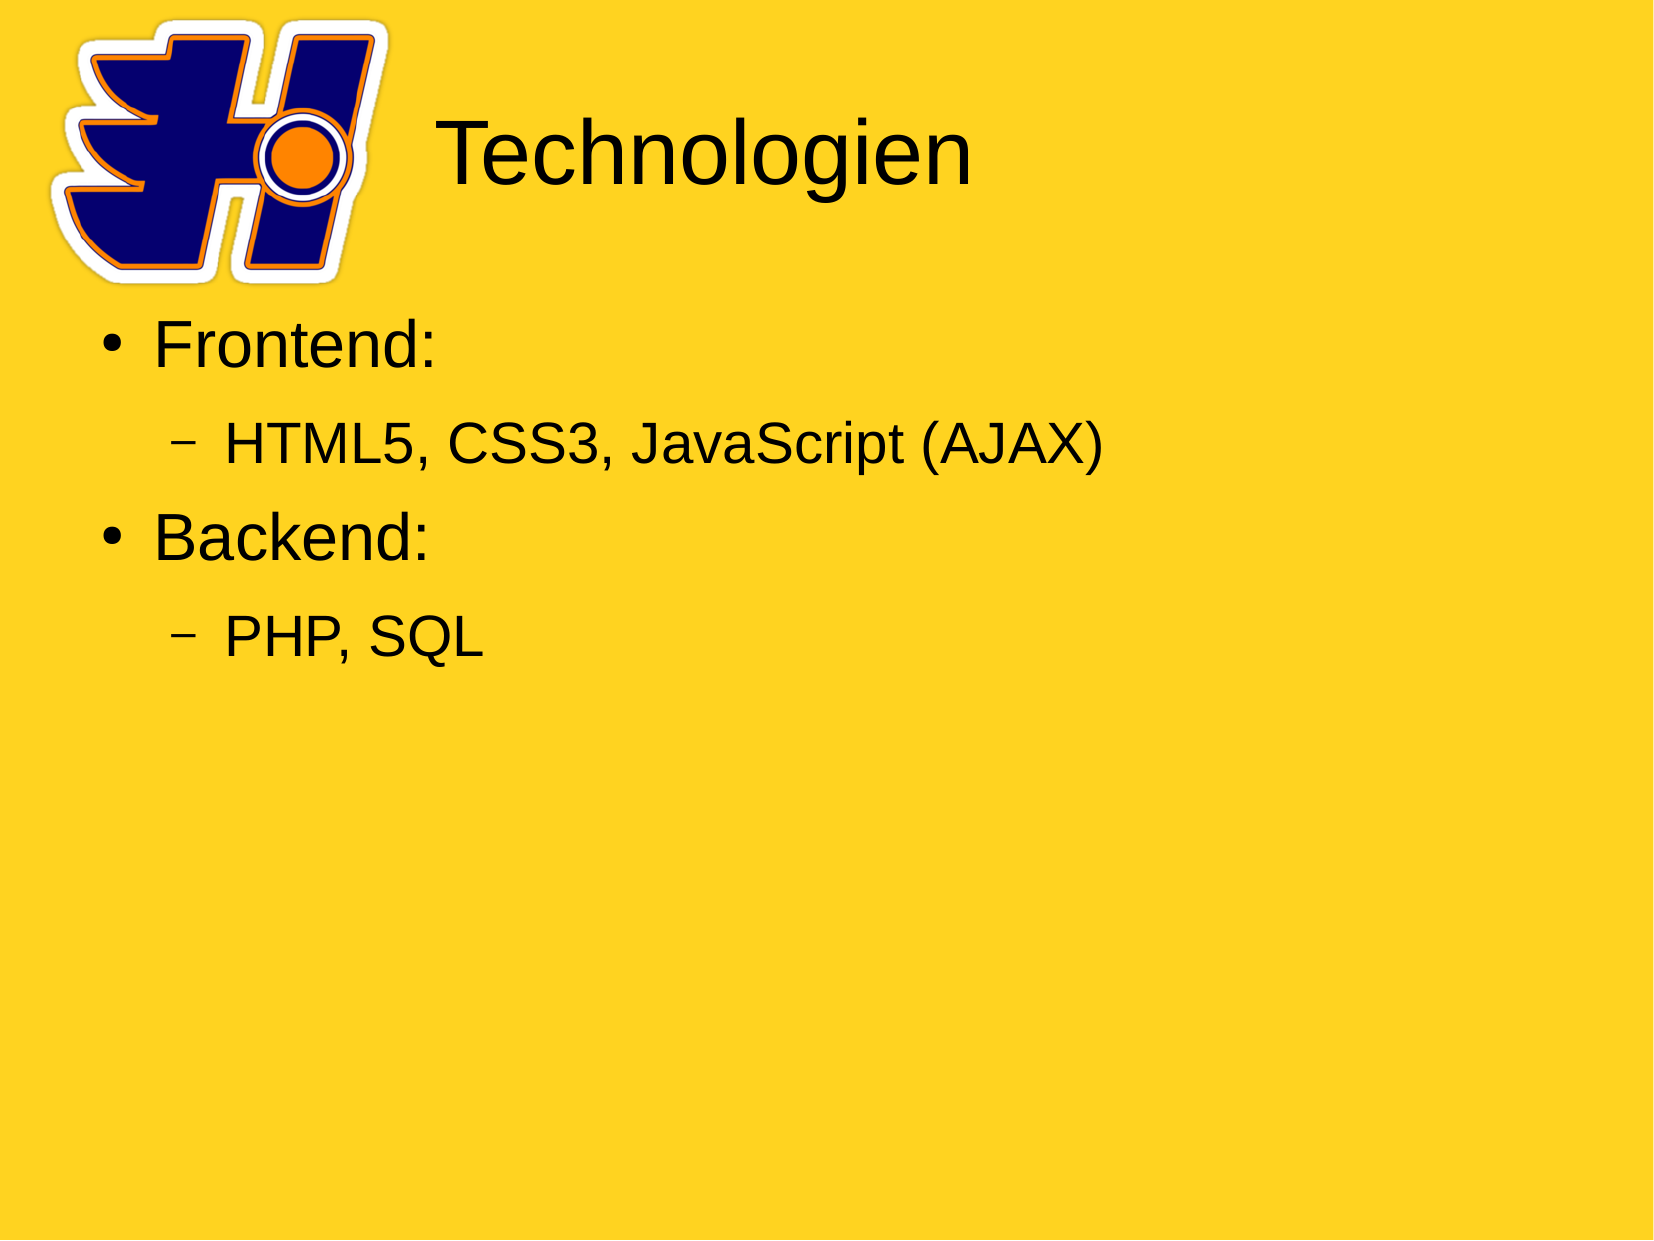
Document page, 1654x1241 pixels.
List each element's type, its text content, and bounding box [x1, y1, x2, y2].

list Frontend: HTML5, CSS3, JavaScript (AJAX) Backend: PHP, SQL [82, 307, 1571, 1100]
title Technologien [401, 49, 1571, 257]
picture [35, 0, 402, 328]
